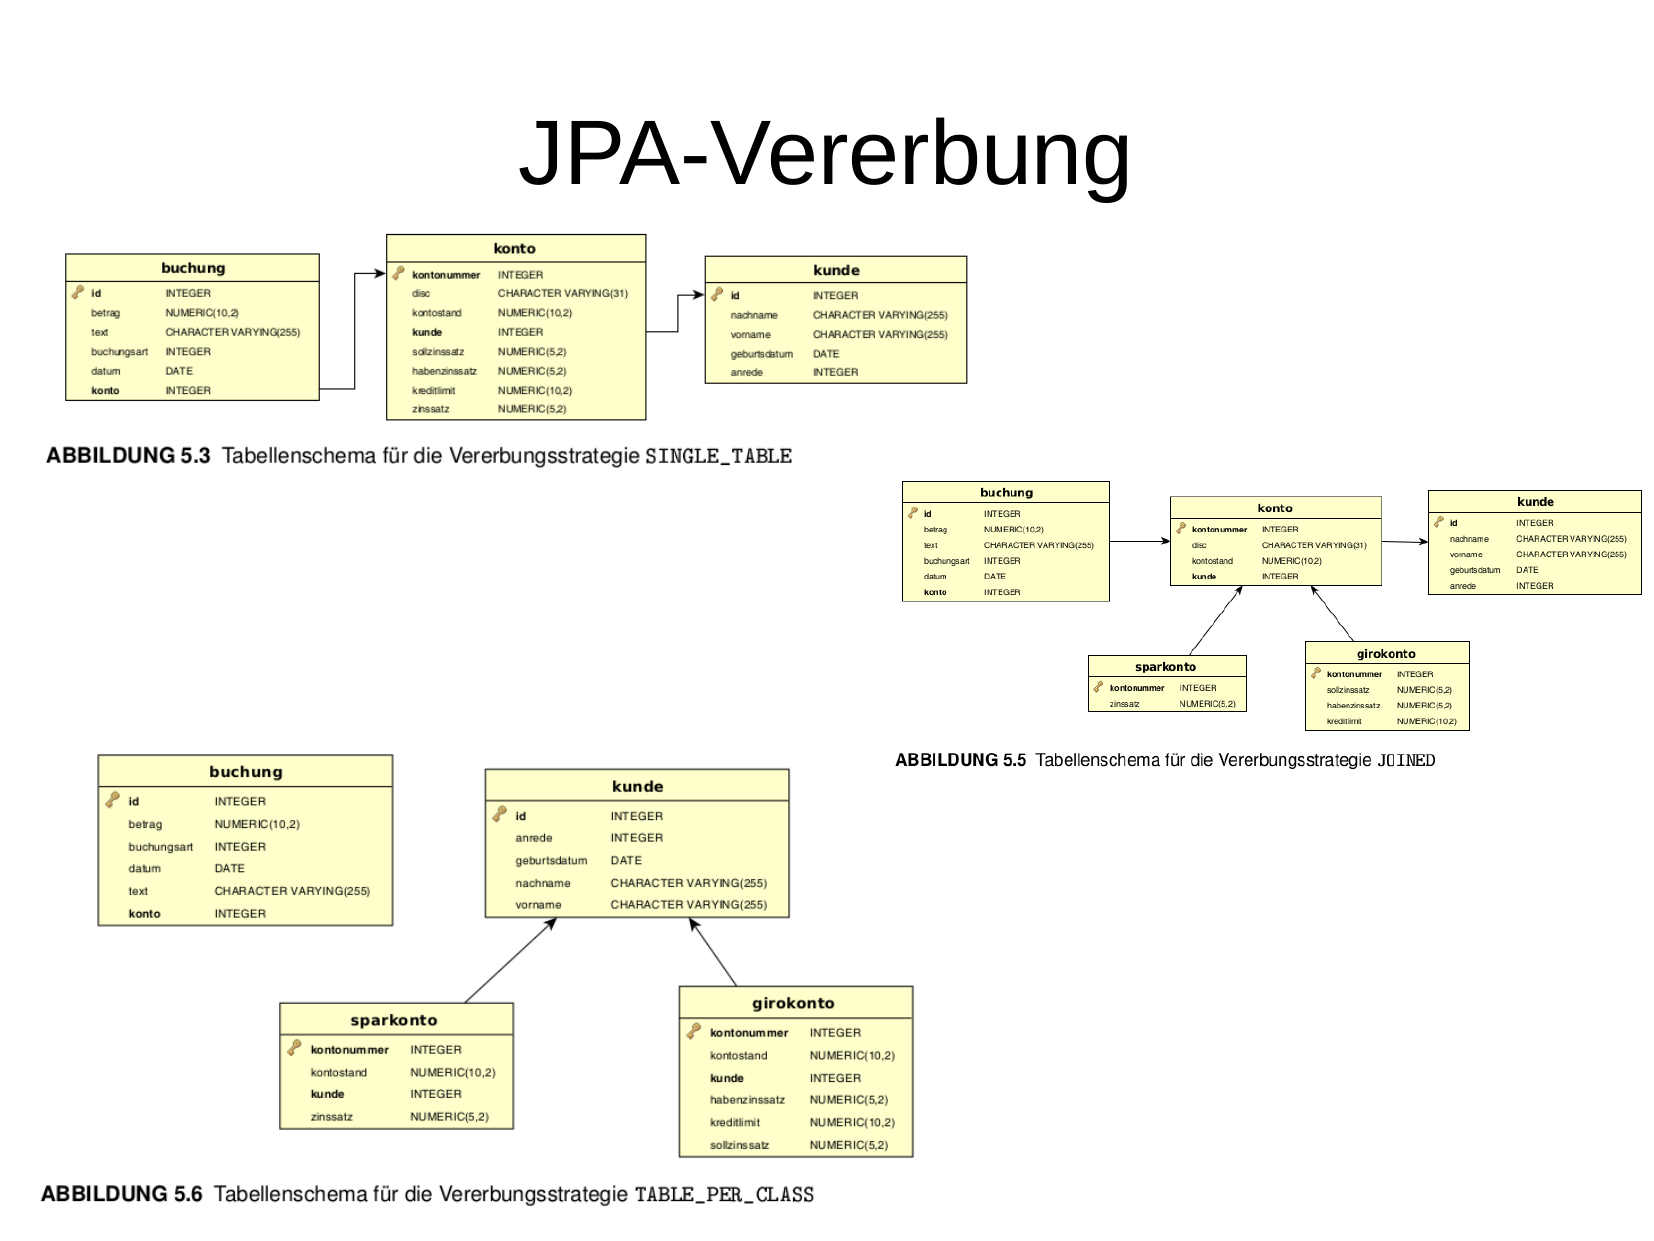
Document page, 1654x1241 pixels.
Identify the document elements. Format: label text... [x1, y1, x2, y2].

picture [10, 218, 1651, 1225]
title JPA-Vererbung [82, 49, 1571, 257]
